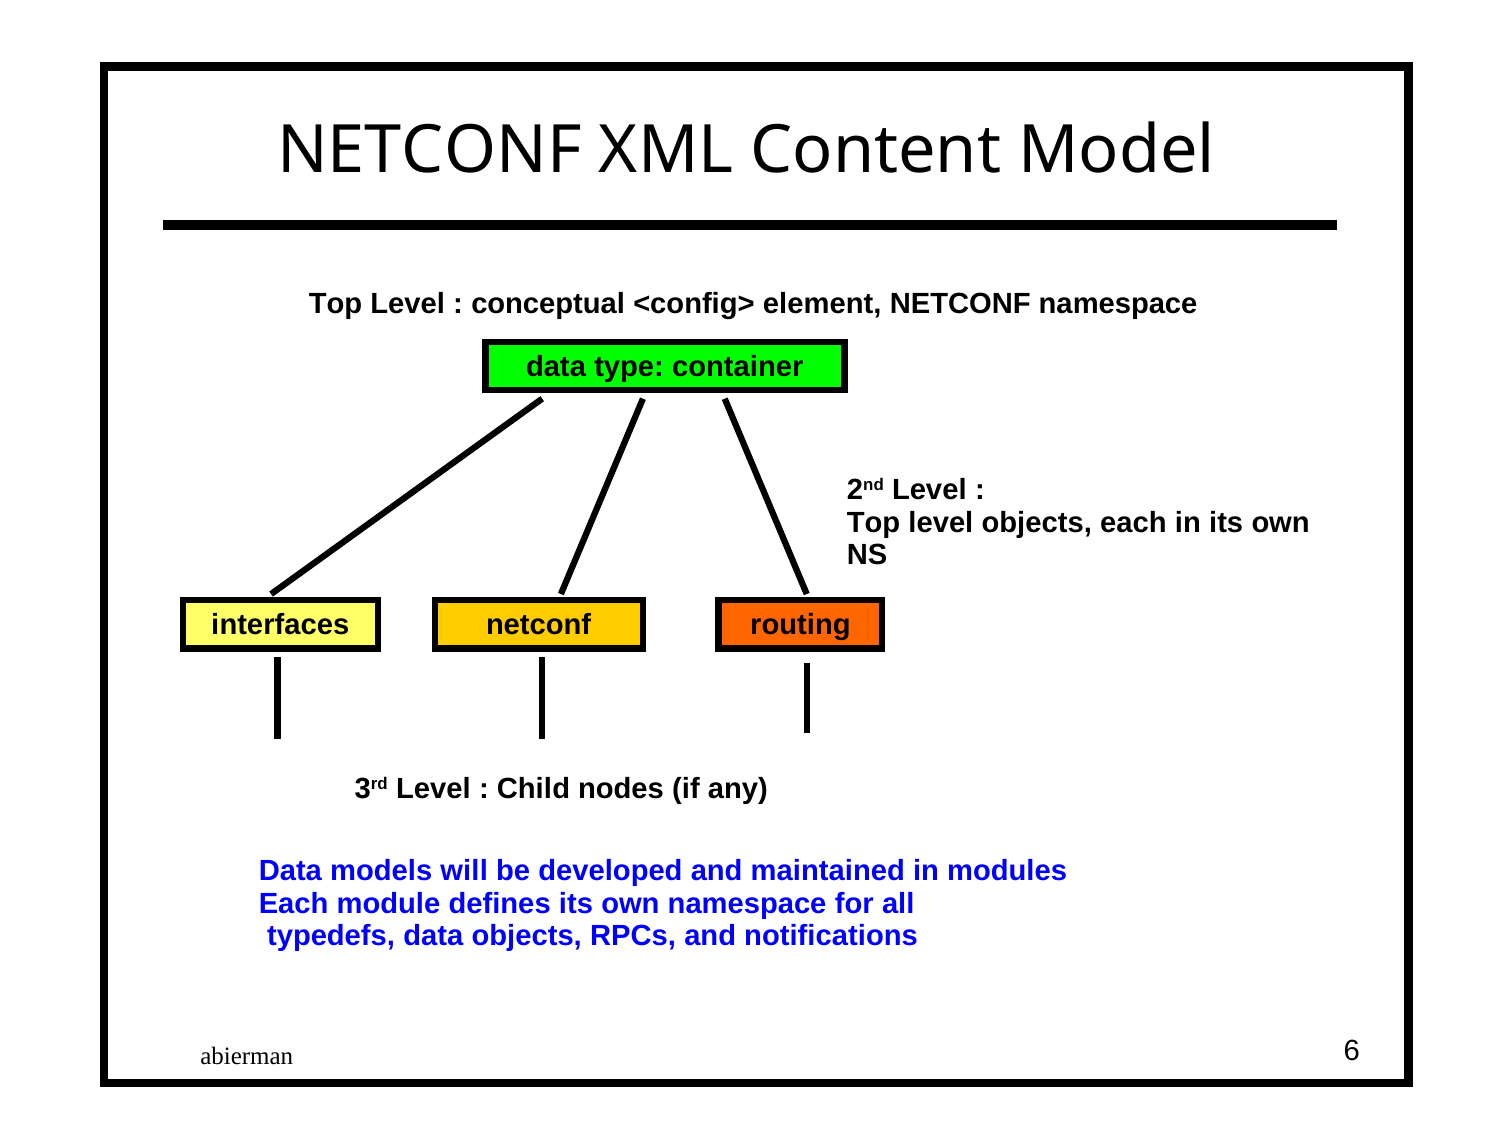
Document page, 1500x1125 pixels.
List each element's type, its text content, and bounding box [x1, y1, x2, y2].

text_box 3rd Level : Child nodes (if any) [339, 764, 784, 813]
text_box 2nd Level : Top level objects, each in its own NS [832, 465, 1374, 579]
text_box data type: container [485, 341, 845, 391]
text_box Top Level : conceptual <config> element, NETCONF namespace [294, 278, 1214, 328]
text_box interfaces [182, 600, 379, 649]
text_box Data models will be developed and maintained in modules Each module defines its own namespace for all typedefs, data objects, RPCs, and notifications [235, 846, 1084, 960]
title NETCONF XML Content Model [162, 87, 1332, 200]
text_box routing [718, 600, 883, 649]
text_box netconf [434, 600, 643, 649]
